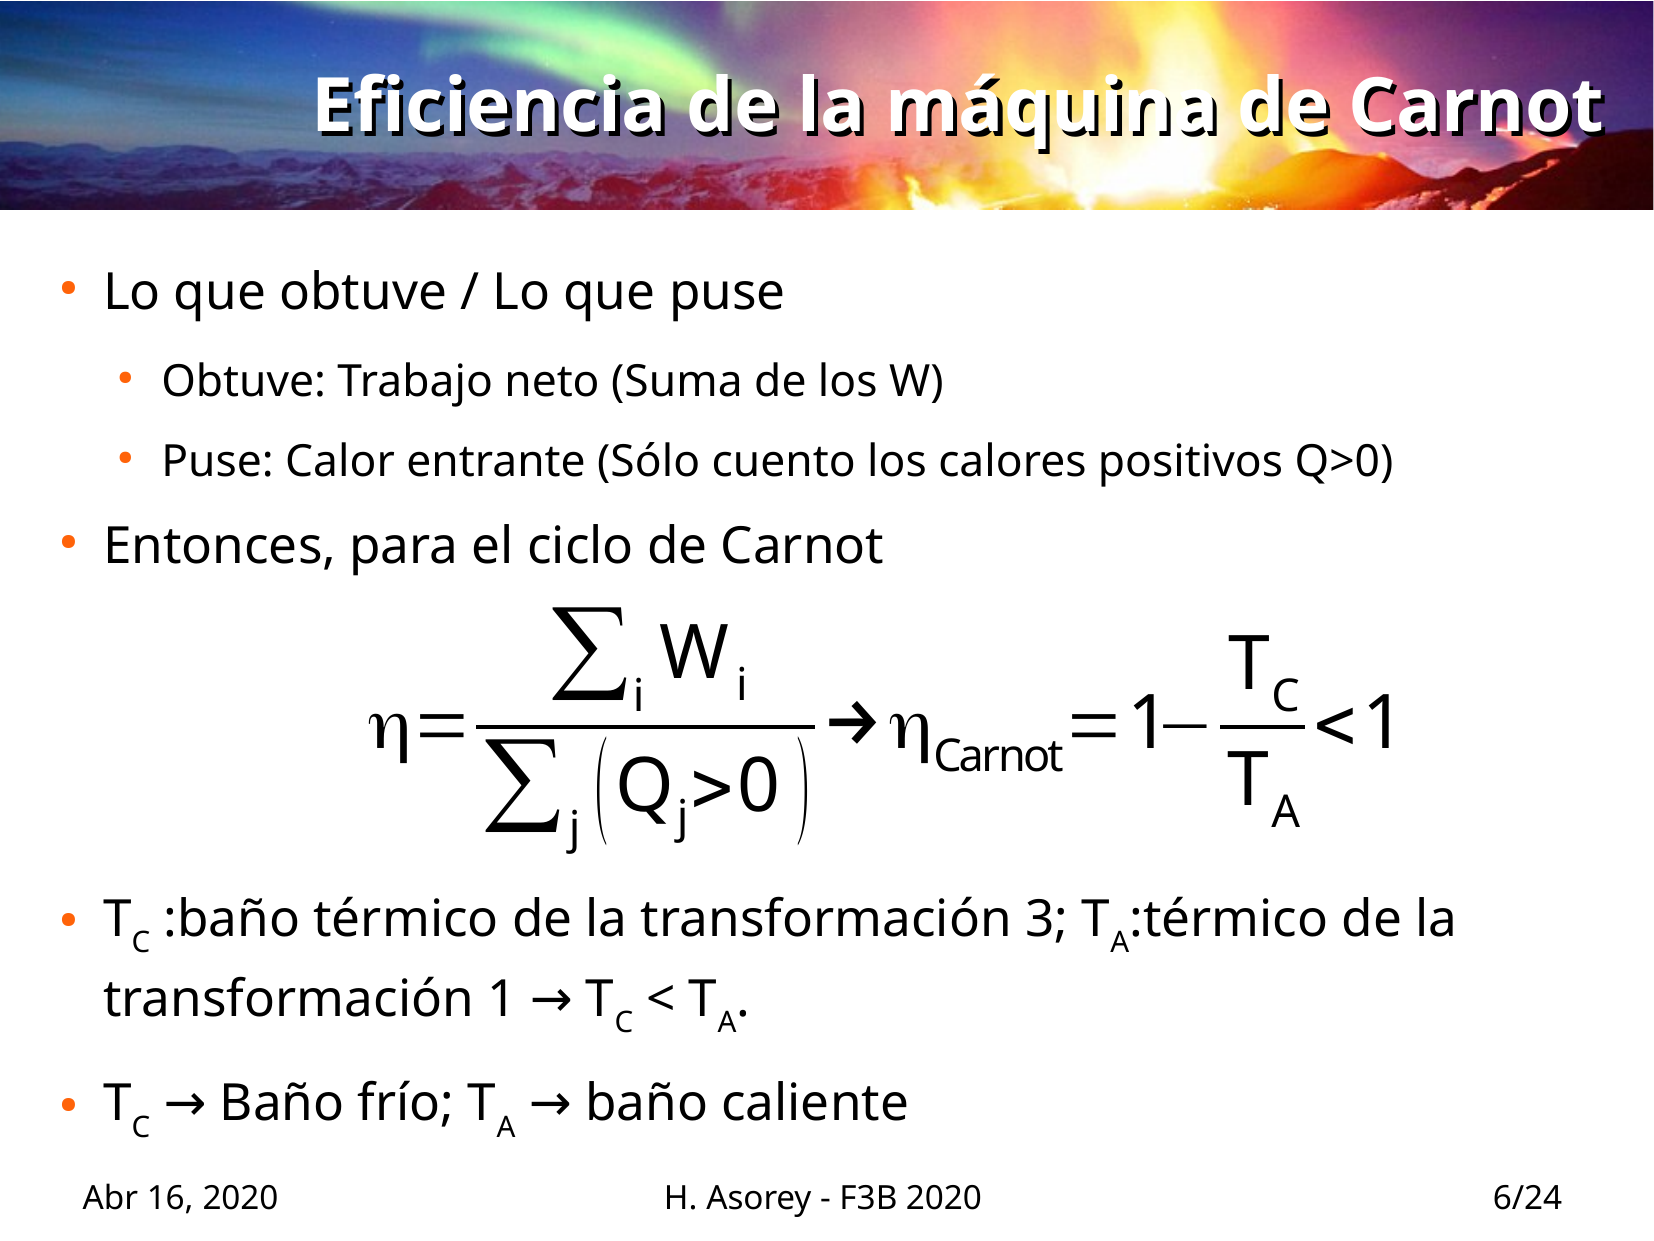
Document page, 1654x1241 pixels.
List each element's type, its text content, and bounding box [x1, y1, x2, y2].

list Lo que obtuve / Lo que puse Obtuve: Trabajo neto (Suma de los W) Puse: Calor entrante (Sólo cuento los calores positivos Q>0) Entonces, para el ciclo de Carnot TC :baño térmico de la transformación 3; TA:térmico de la transformación 1 → TC < TA. TC → Baño frío; TA → baño caliente [45, 255, 1606, 1156]
chart [359, 601, 1396, 856]
title Eficiencia de la máquina de Carnot [45, 15, 1606, 191]
picture [0, 1, 1654, 210]
